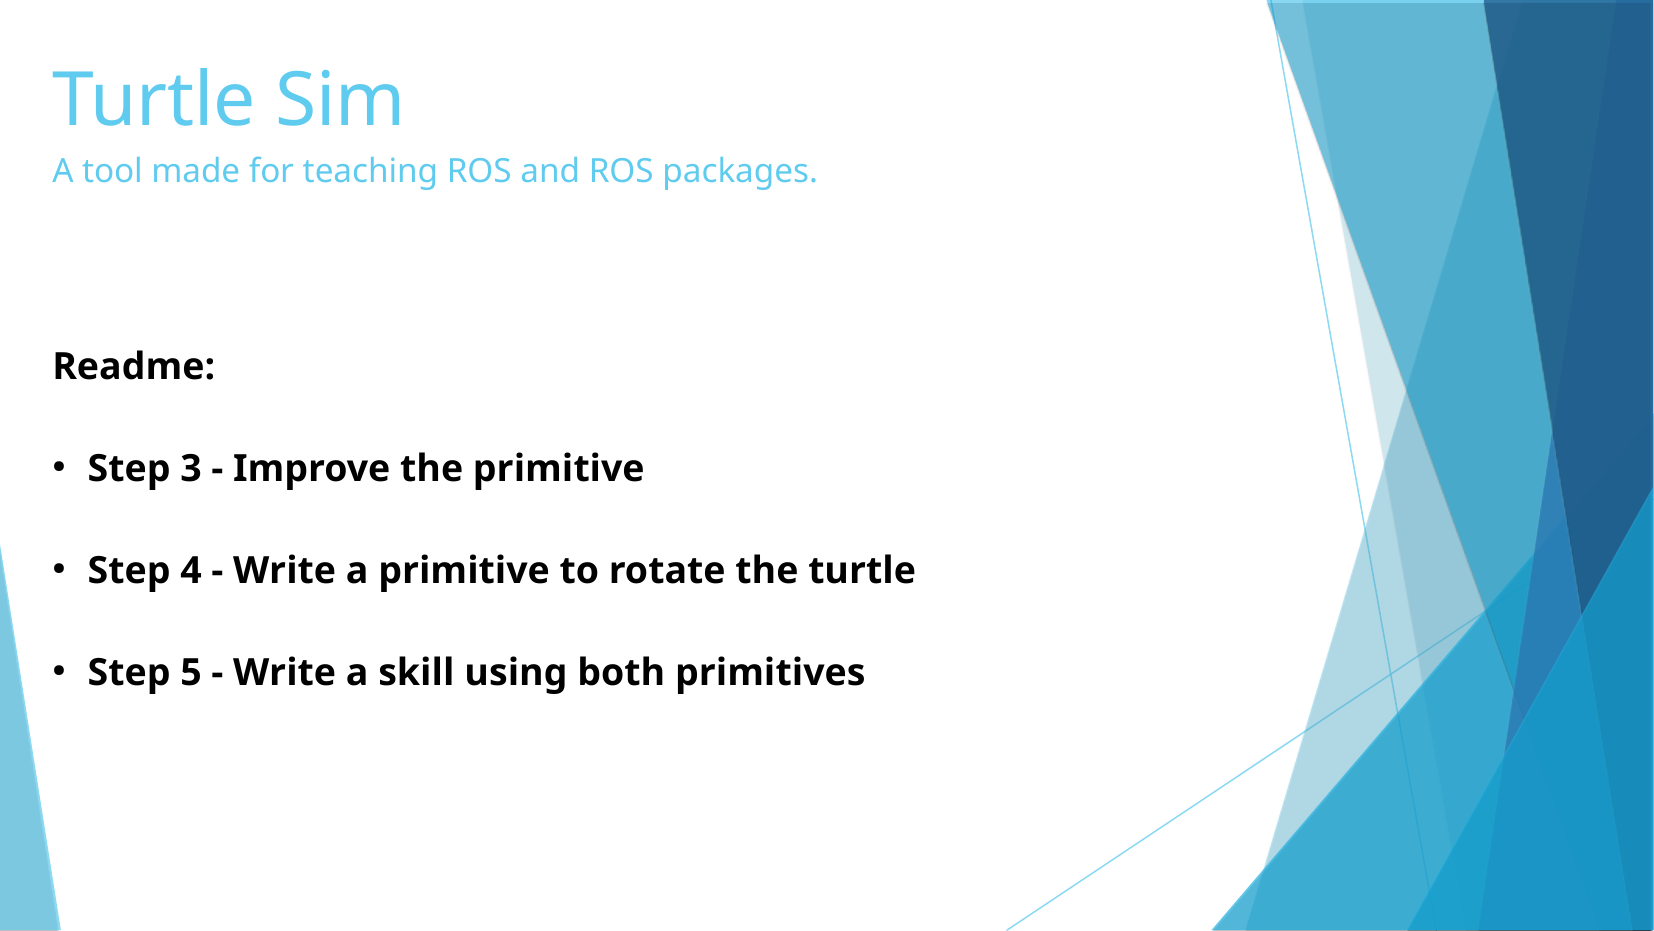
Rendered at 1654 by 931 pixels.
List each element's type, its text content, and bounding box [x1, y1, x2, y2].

text_box Turtle Sim A tool made for teaching ROS and ROS packages. Readme: Step 3 - Improve the primitive Step 4 - Write a primitive to rotate the turtle Step 5 - Write a skill using both primitives [37, 37, 1276, 931]
